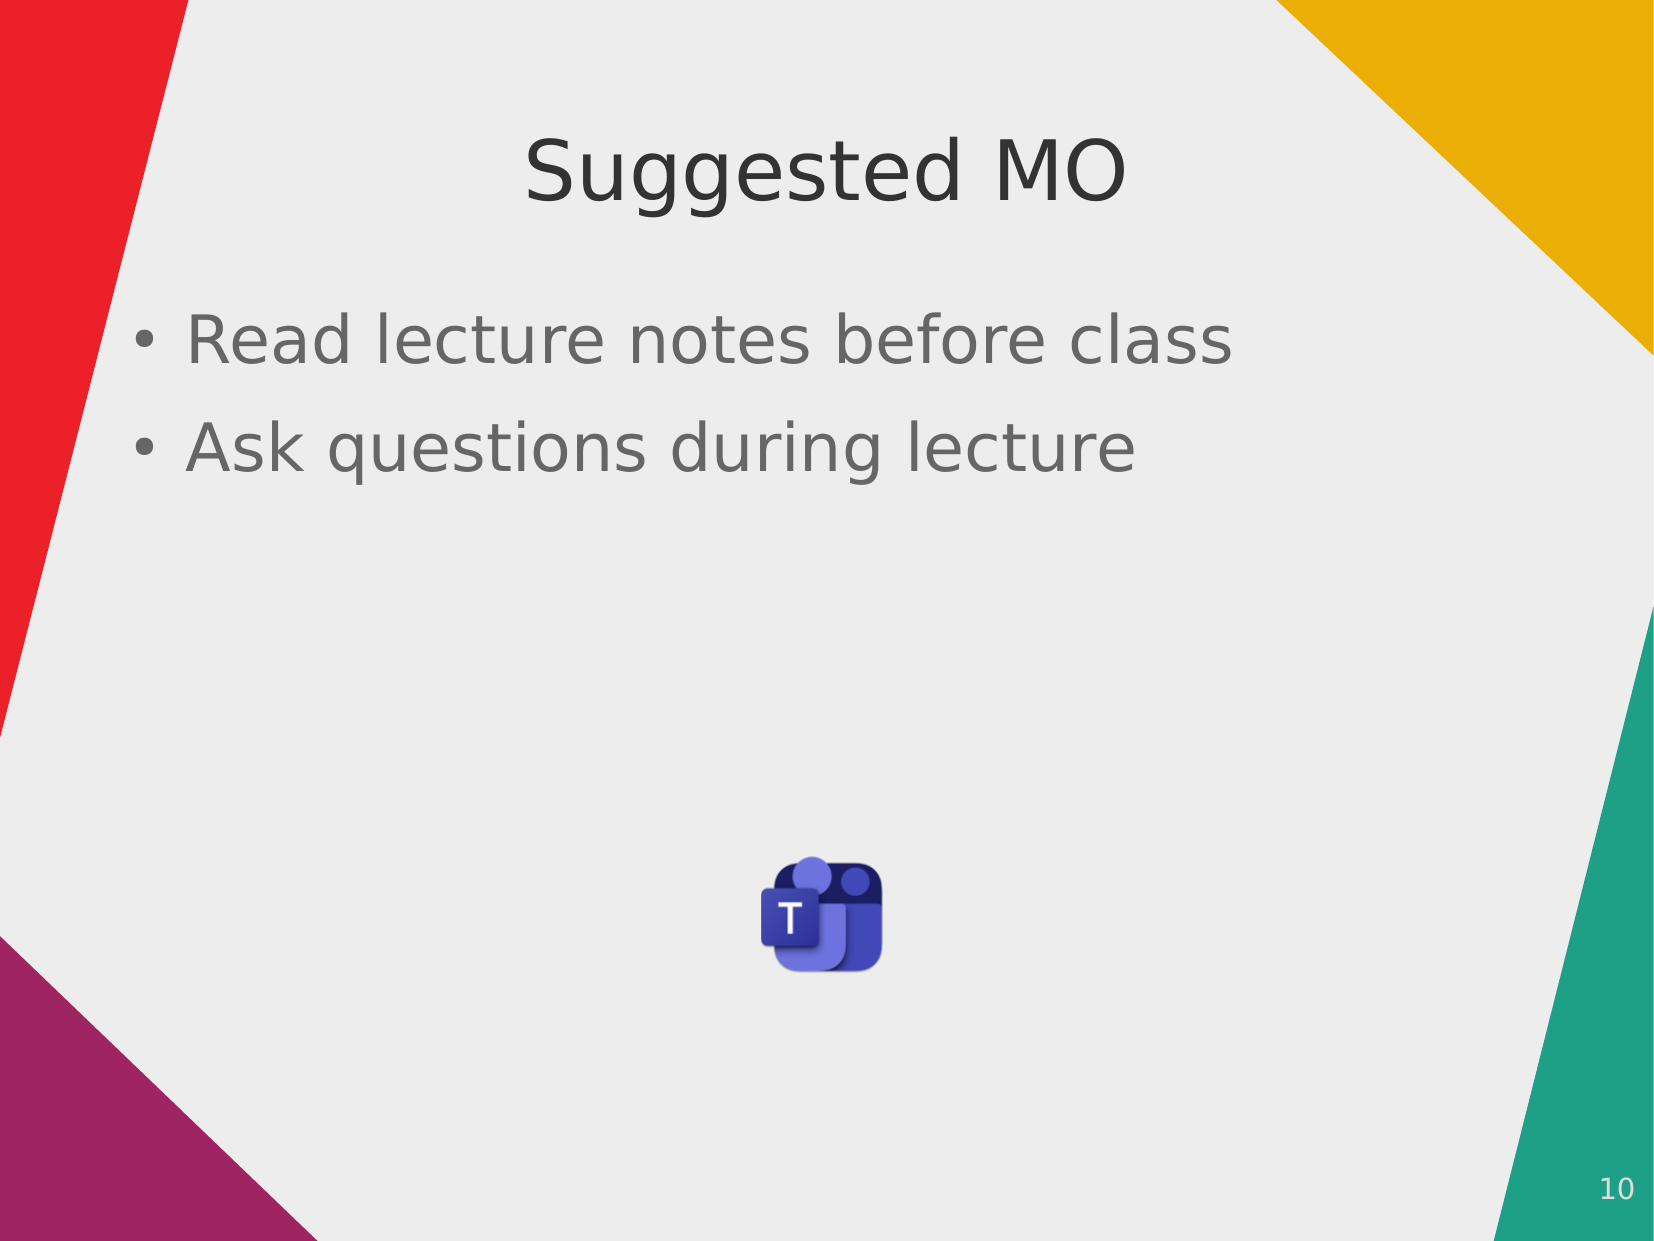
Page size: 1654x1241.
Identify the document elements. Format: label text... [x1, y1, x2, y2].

picture [761, 850, 895, 984]
list Read lecture notes before class Ask questions during lecture [114, 302, 1539, 1033]
title Suggested MO [114, 73, 1539, 271]
